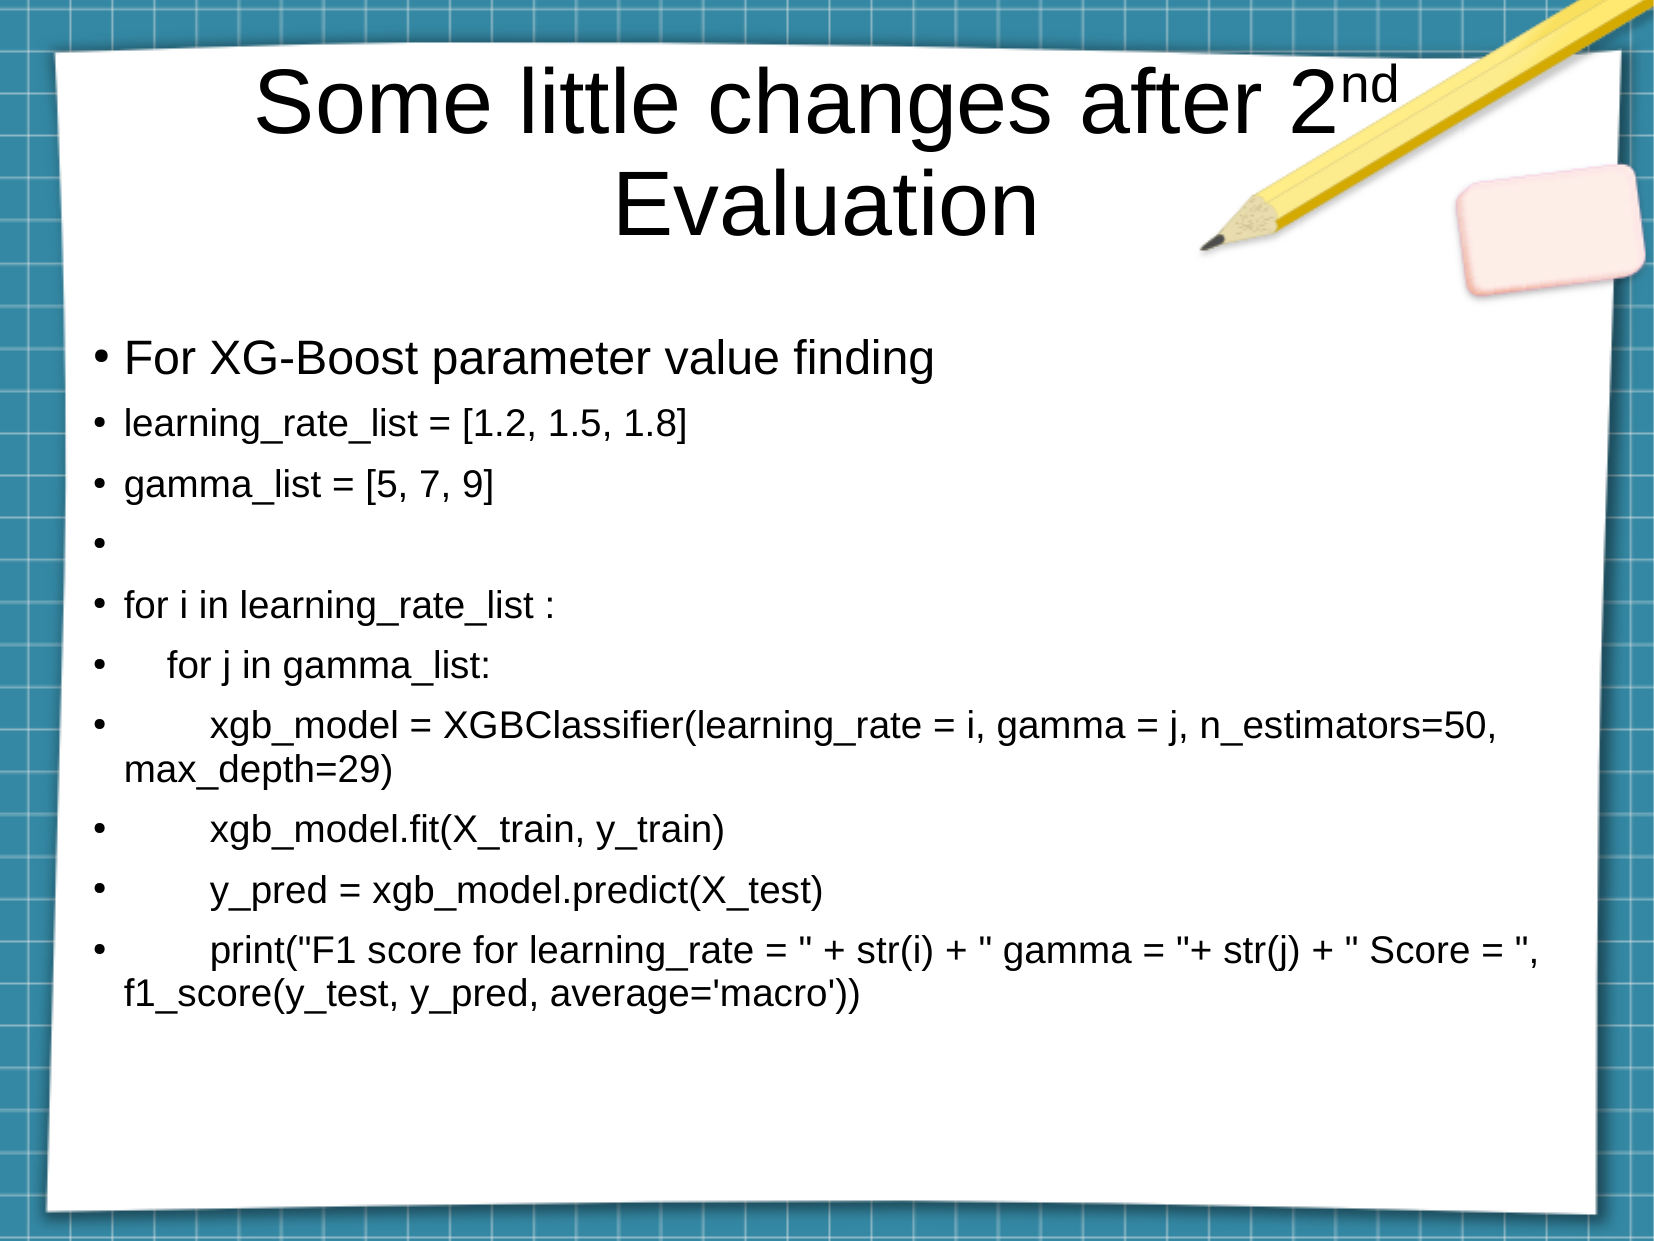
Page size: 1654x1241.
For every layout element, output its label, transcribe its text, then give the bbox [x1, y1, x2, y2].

title Some little changes after 2nd Evaluation [82, 48, 1571, 258]
picture [0, 0, 1654, 1241]
list For XG-Boost parameter value finding learning_rate_list = [1.2, 1.5, 1.8] gamma_list = [5, 7, 9] for i in learning_rate_list : for j in gamma_list: xgb_model = XGBClassifier(learning_rate = i, gamma = j, n_estimators=50, max_depth=29) xgb_model.fit(X_train, y_train) y_pred = xgb_model.predict(X_test) print("F1 score for learning_rate = " + str(i) + " gamma = "+ str(j) + " Score = ", f1_score(y_test, y_pred, average='macro')) [82, 330, 1571, 1016]
